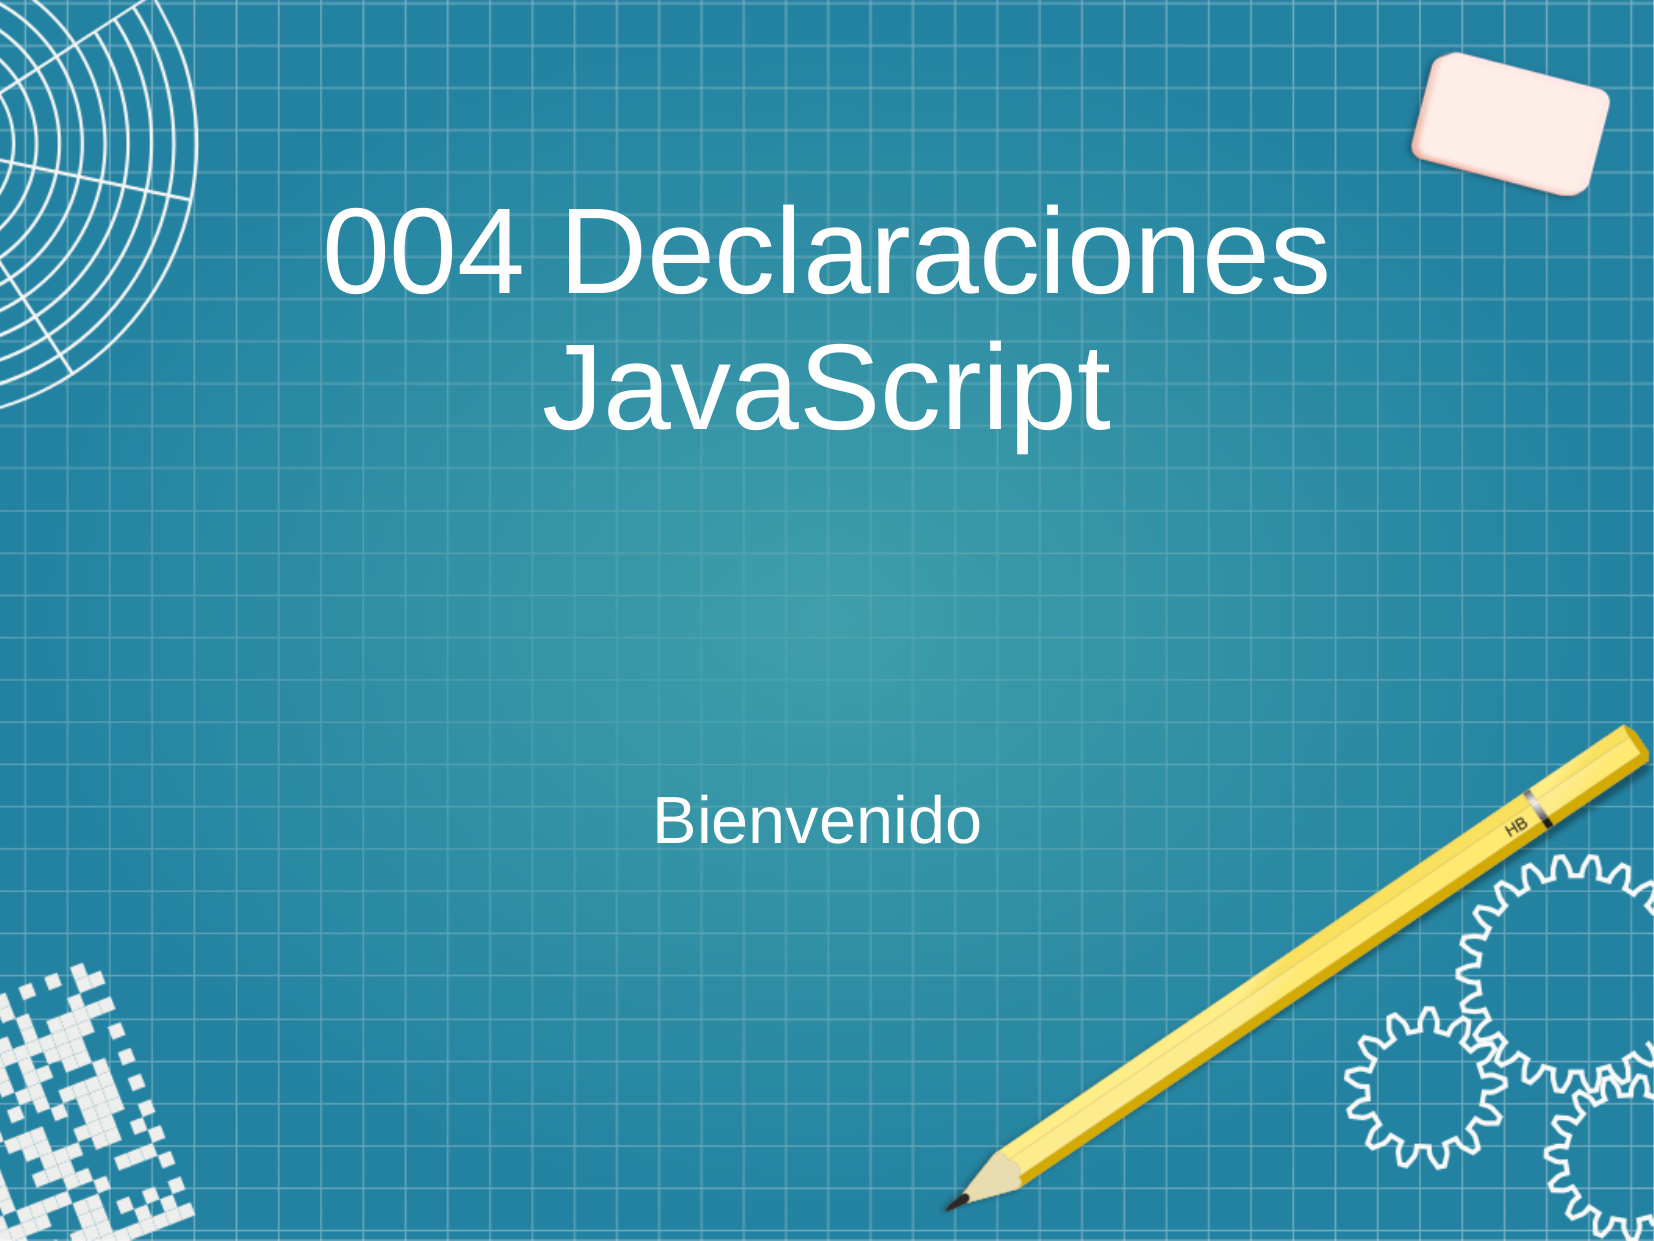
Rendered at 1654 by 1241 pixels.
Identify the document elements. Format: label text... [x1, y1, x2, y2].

title 004 Declaraciones JavaScript [82, 177, 1571, 461]
picture [0, 0, 1654, 1241]
subtitle Bienvenido [82, 519, 1571, 1123]
